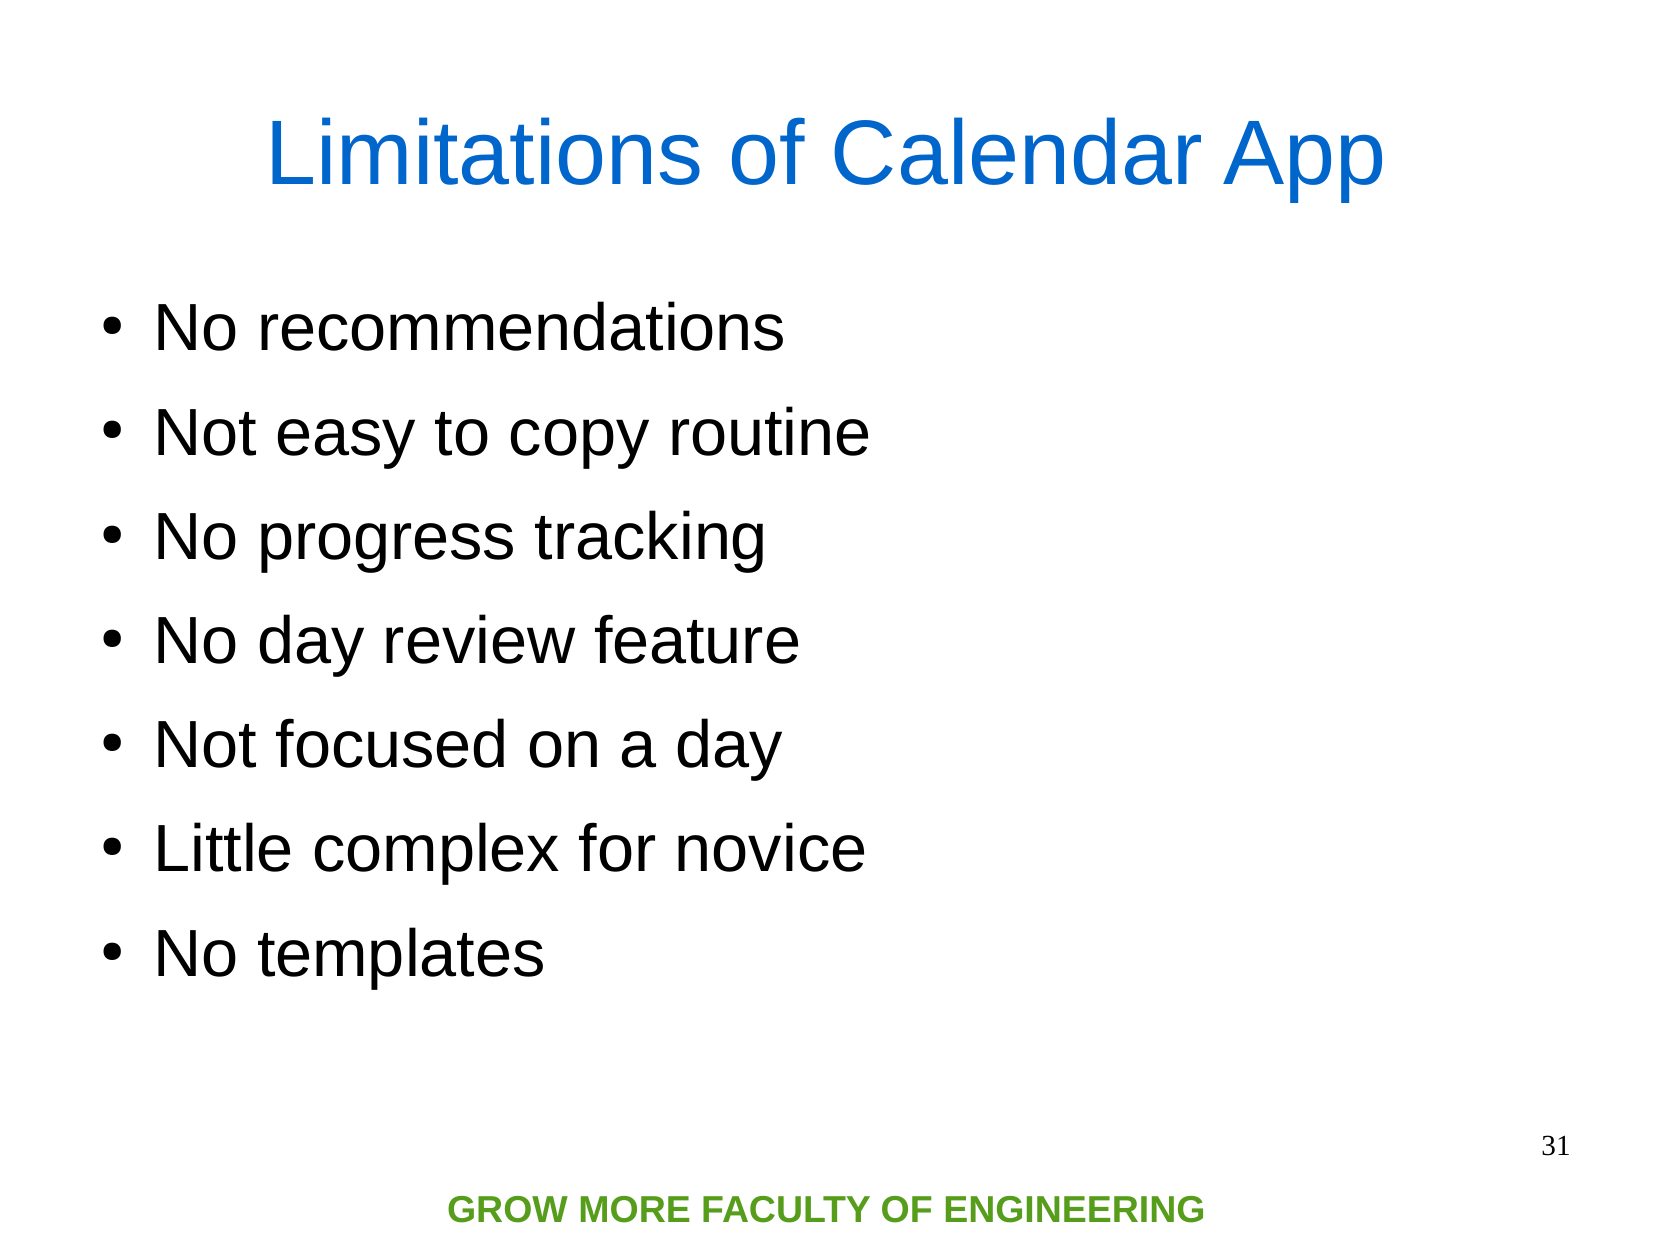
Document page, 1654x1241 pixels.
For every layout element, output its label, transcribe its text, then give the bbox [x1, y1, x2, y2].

list No recommendations Not easy to copy routine No progress tracking No day review feature Not focused on a day Little complex for novice No templates [82, 290, 1571, 1010]
title Limitations of Calendar App [82, 49, 1571, 257]
